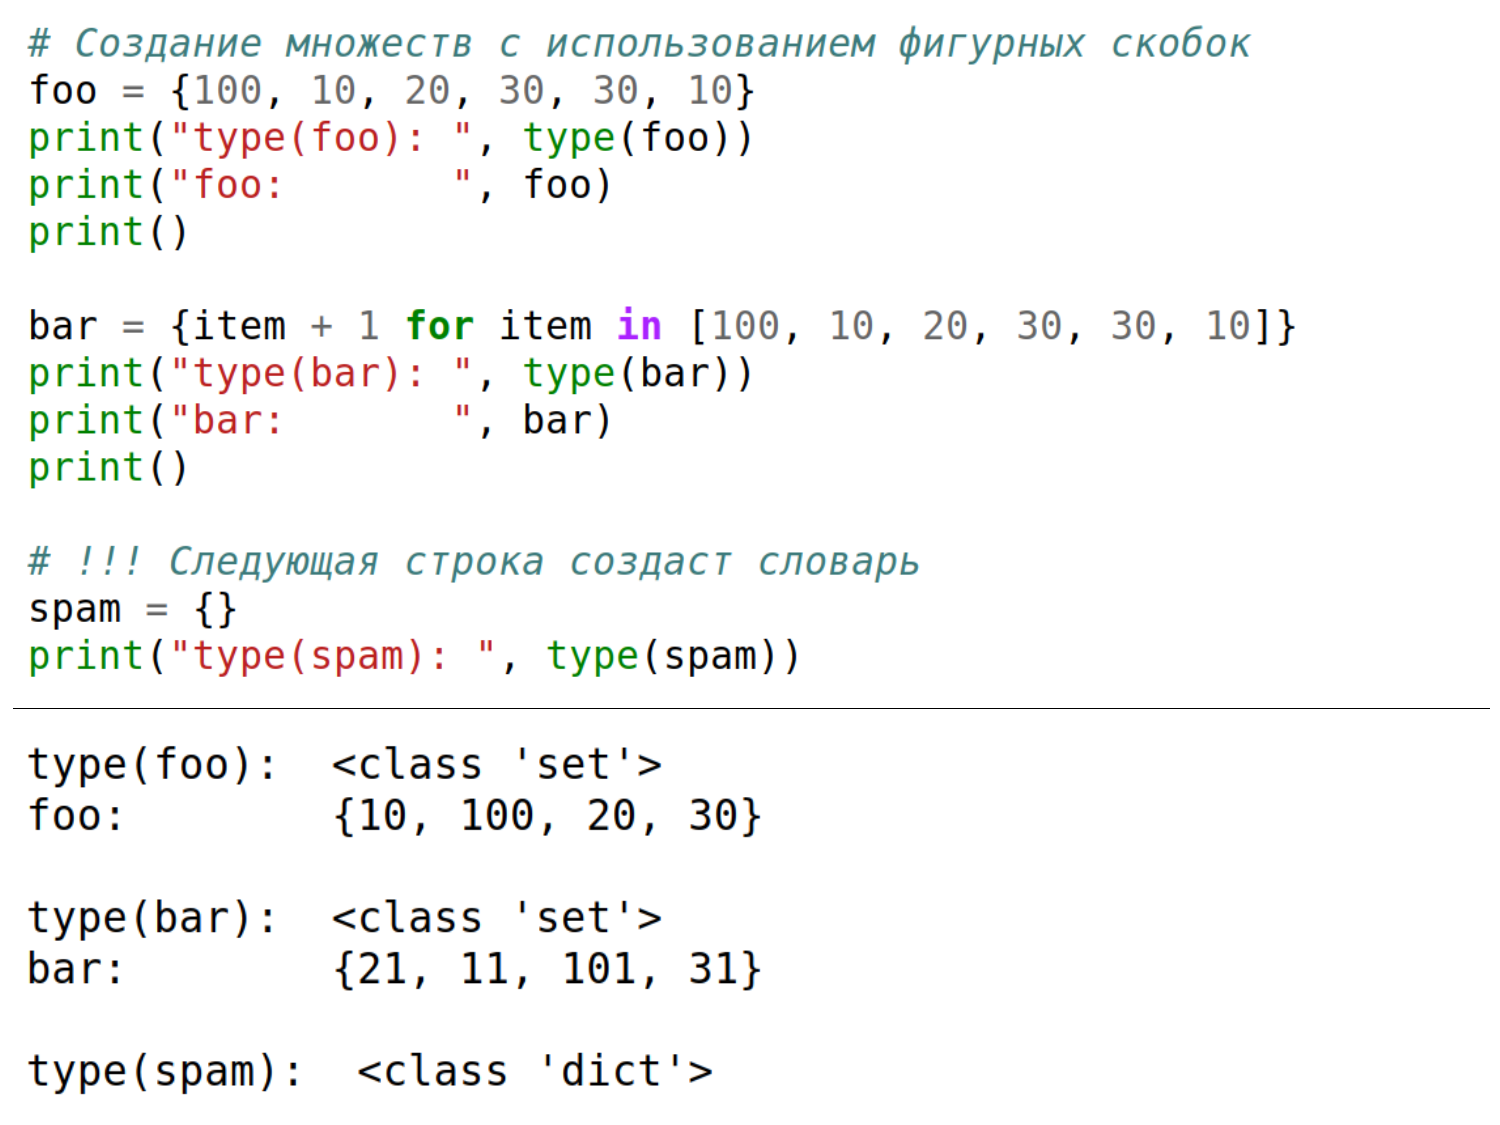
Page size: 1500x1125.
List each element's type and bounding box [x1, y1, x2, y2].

picture [13, 11, 1309, 691]
picture [16, 735, 780, 1107]
